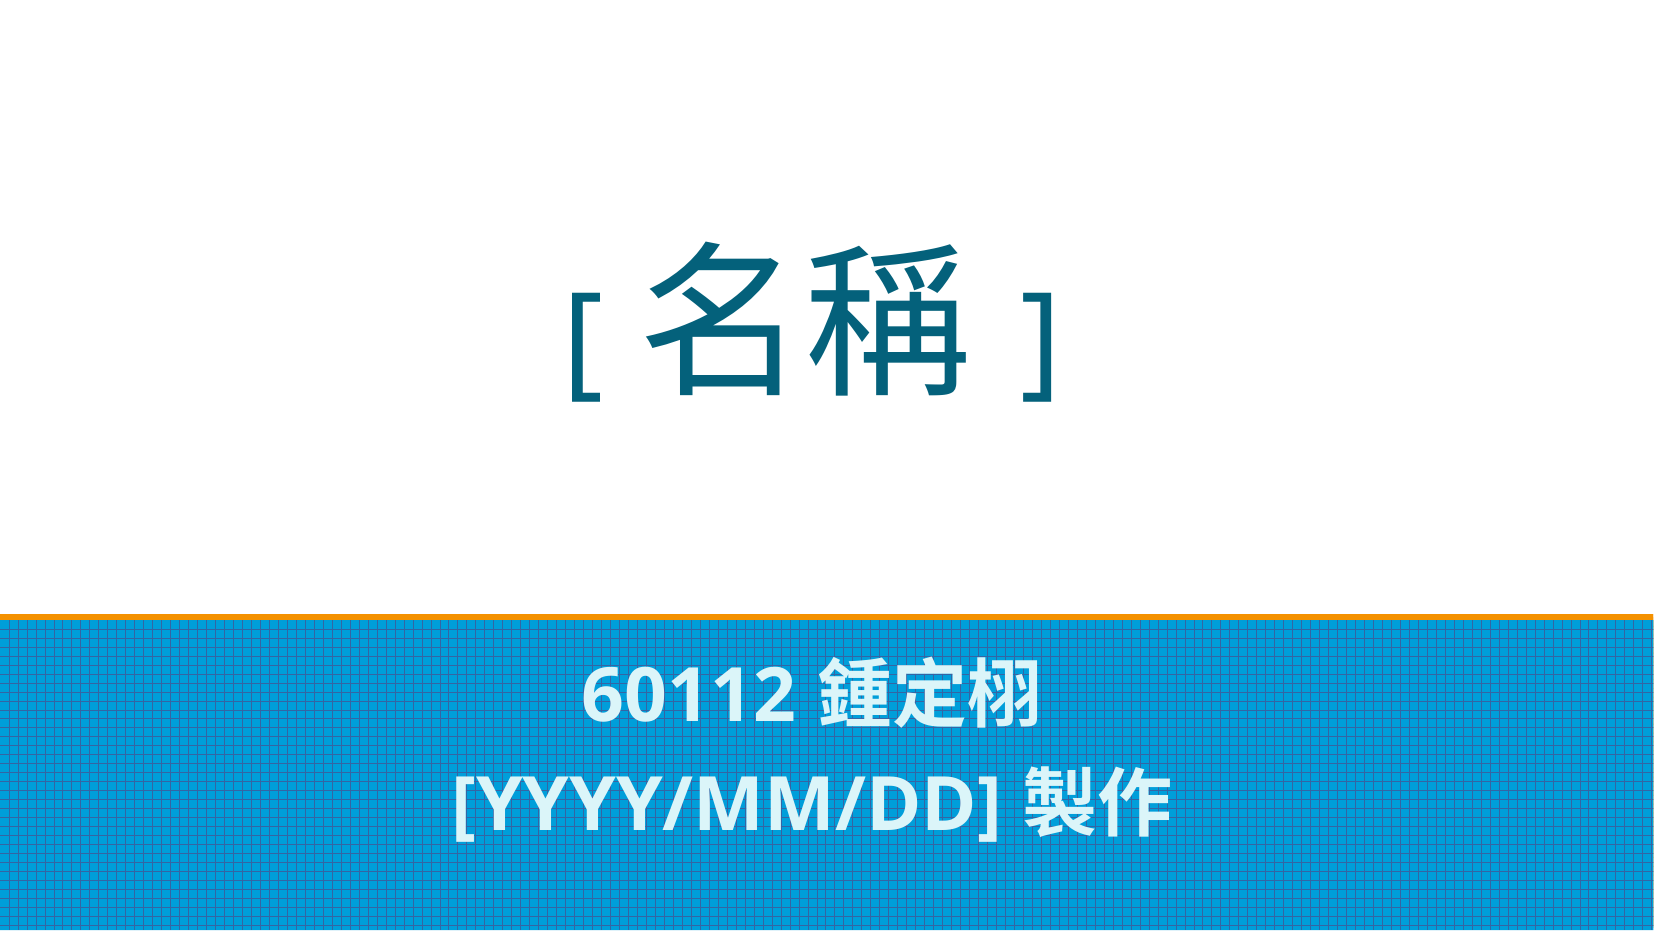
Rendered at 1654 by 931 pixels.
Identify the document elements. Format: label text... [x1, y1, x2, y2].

title [名稱] [73, 44, 1551, 576]
subtitle 60112鍾定栩 [YYYY/MM/DD]製作 [73, 634, 1551, 873]
